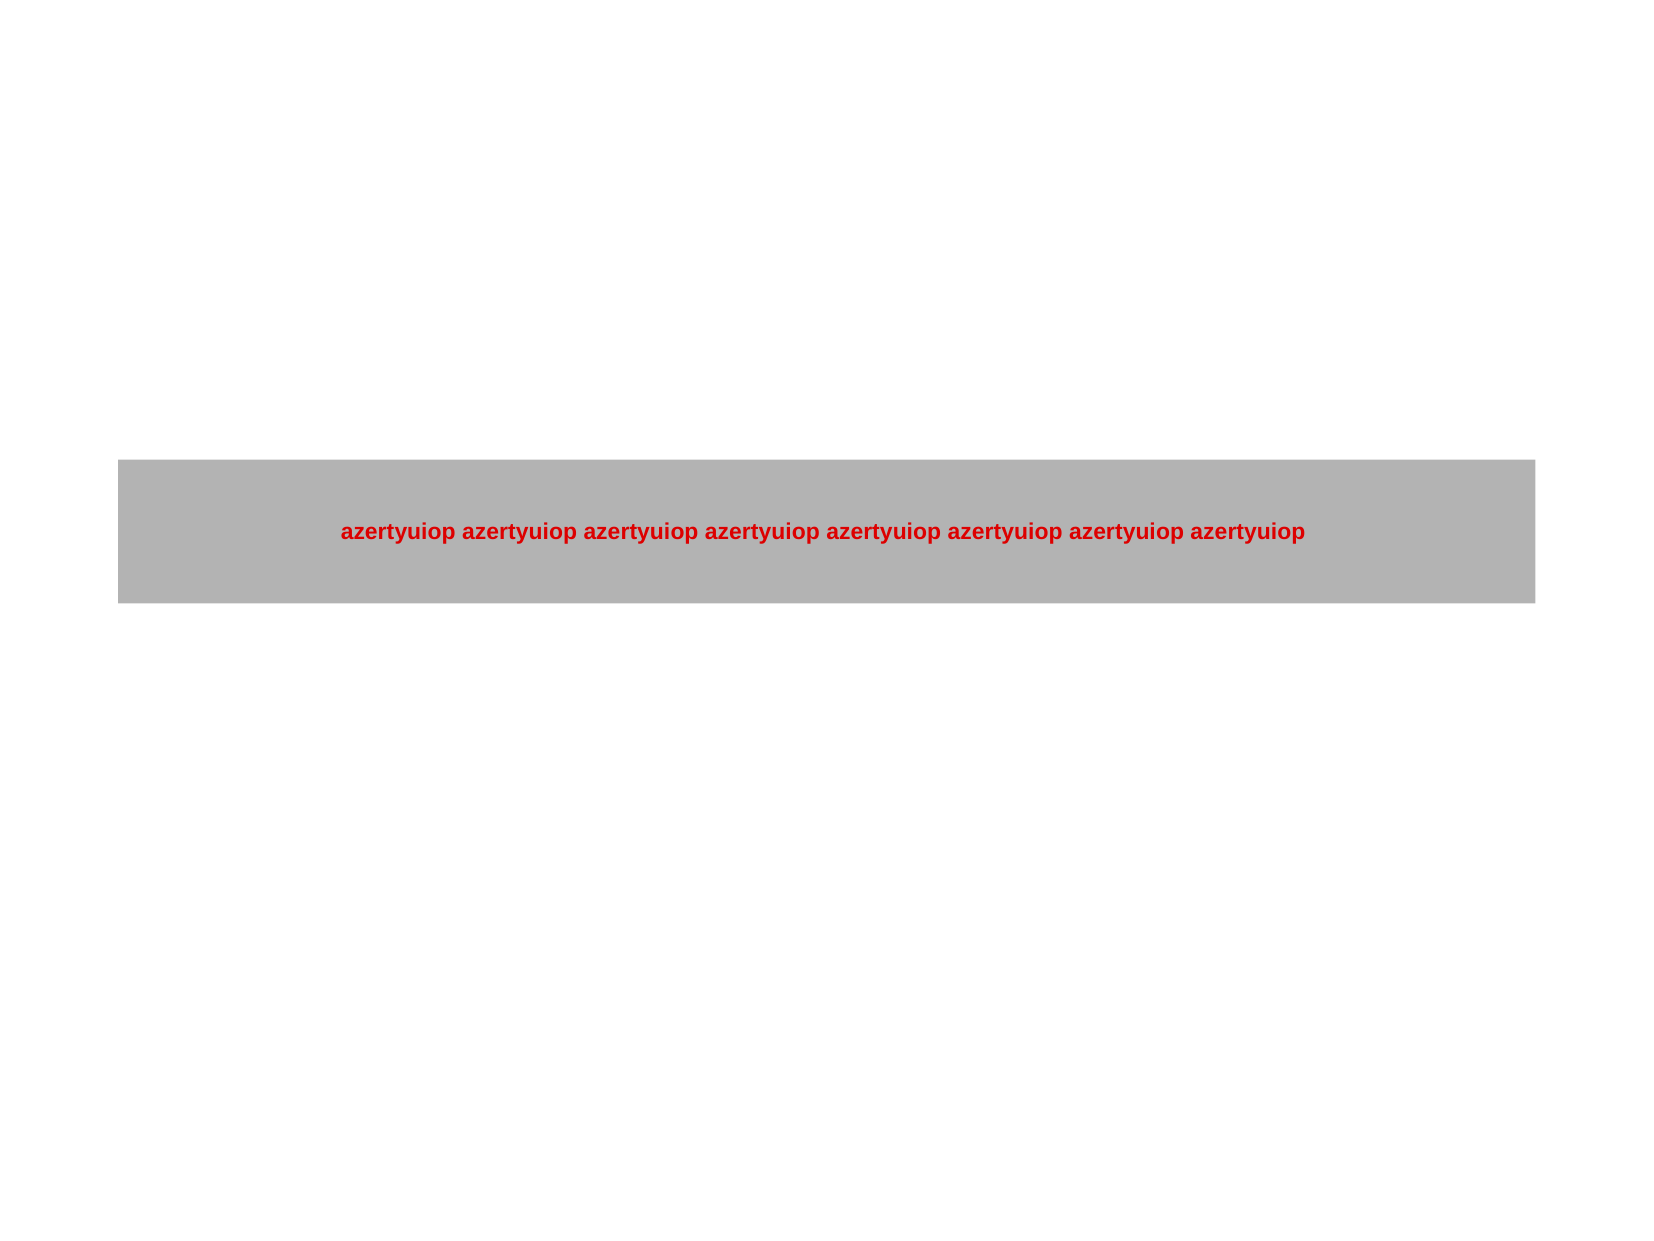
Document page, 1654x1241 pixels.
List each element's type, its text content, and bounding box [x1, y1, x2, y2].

text_box azertyuiop azertyuiop azertyuiop azertyuiop azertyuiop azertyuiop azertyuiop azertyuiop [118, 472, 1536, 591]
